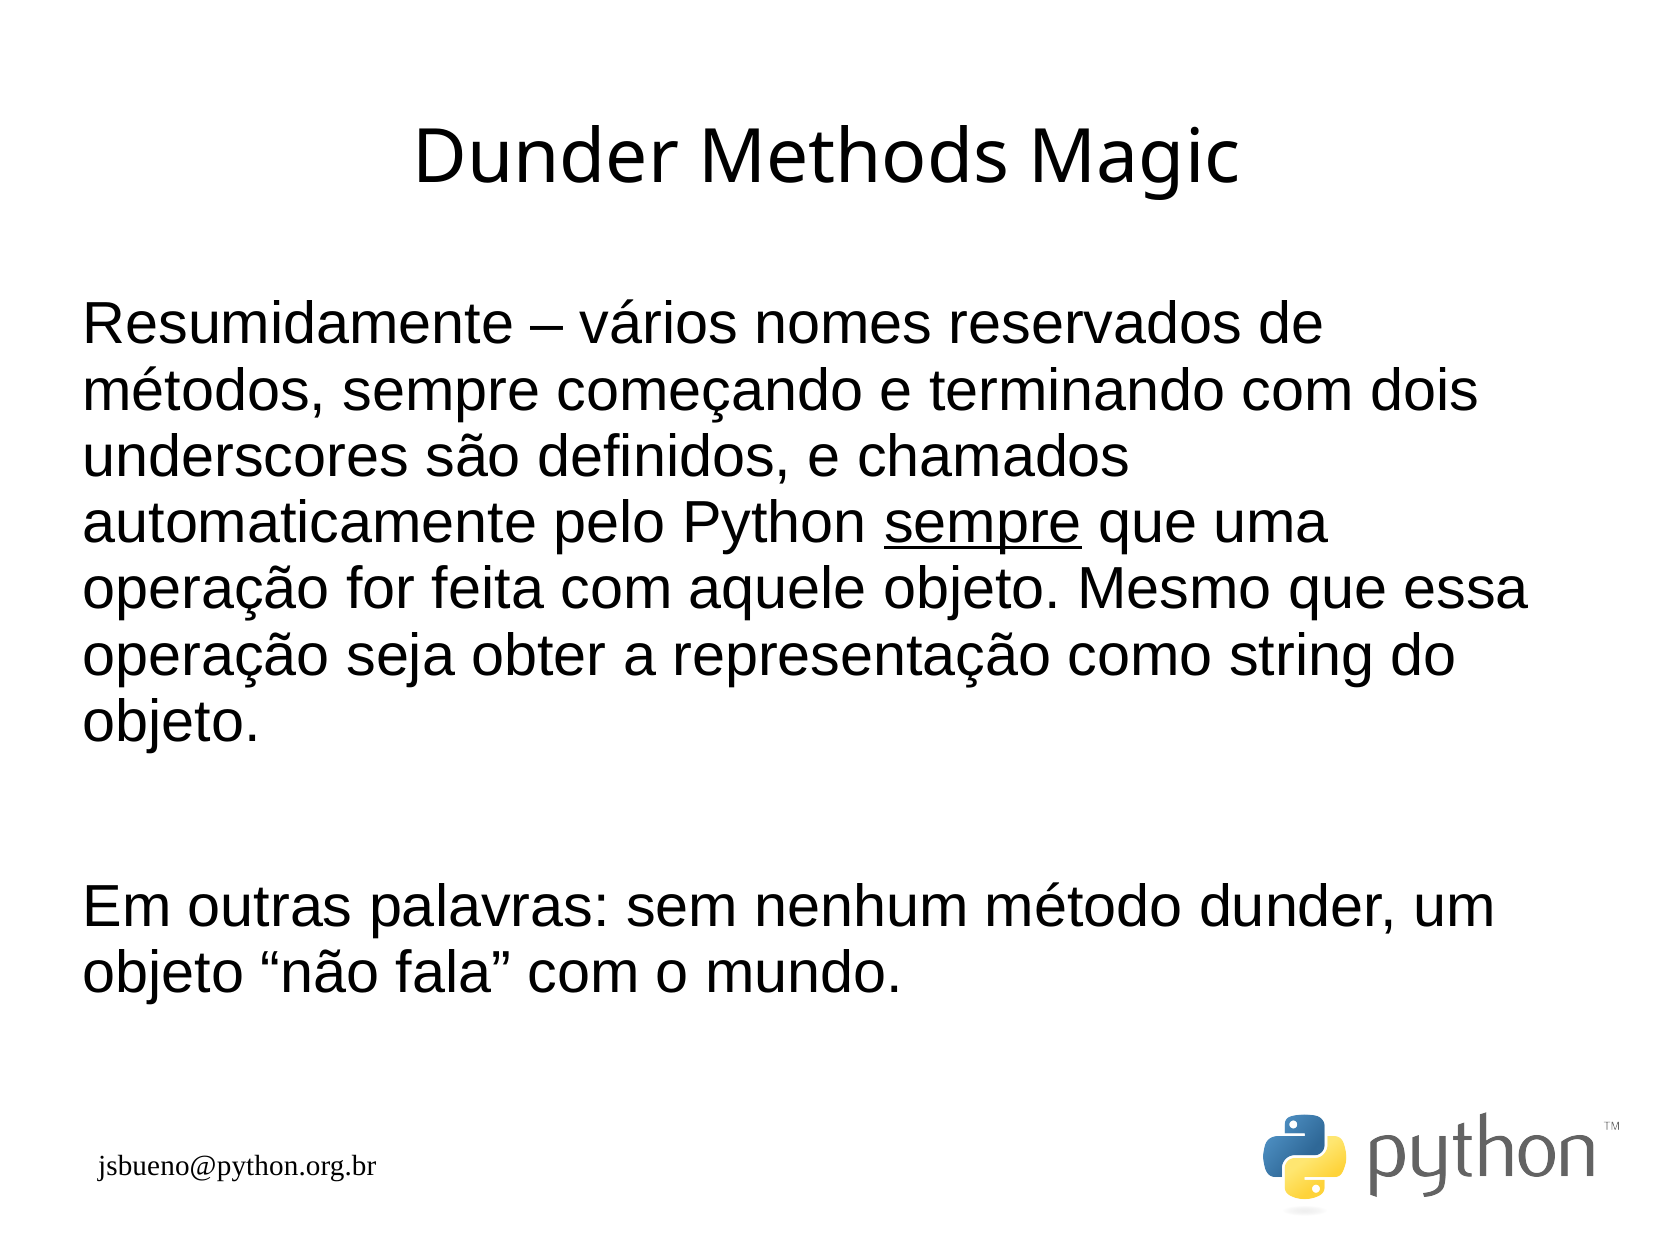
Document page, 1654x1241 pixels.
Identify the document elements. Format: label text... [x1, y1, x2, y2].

title Dunder Methods Magic [82, 49, 1571, 257]
picture [1263, 1112, 1619, 1216]
list Resumidamente – vários nomes reservados de métodos, sempre começando e terminando com dois underscores são definidos, e chamados automaticamente pelo Python sempre que uma operação for feita com aquele objeto. Mesmo que essa operação seja obter a representação como string do objeto. Em outras palavras: sem nenhum método dunder, um objeto “não fala” com o mundo. [82, 290, 1571, 1010]
